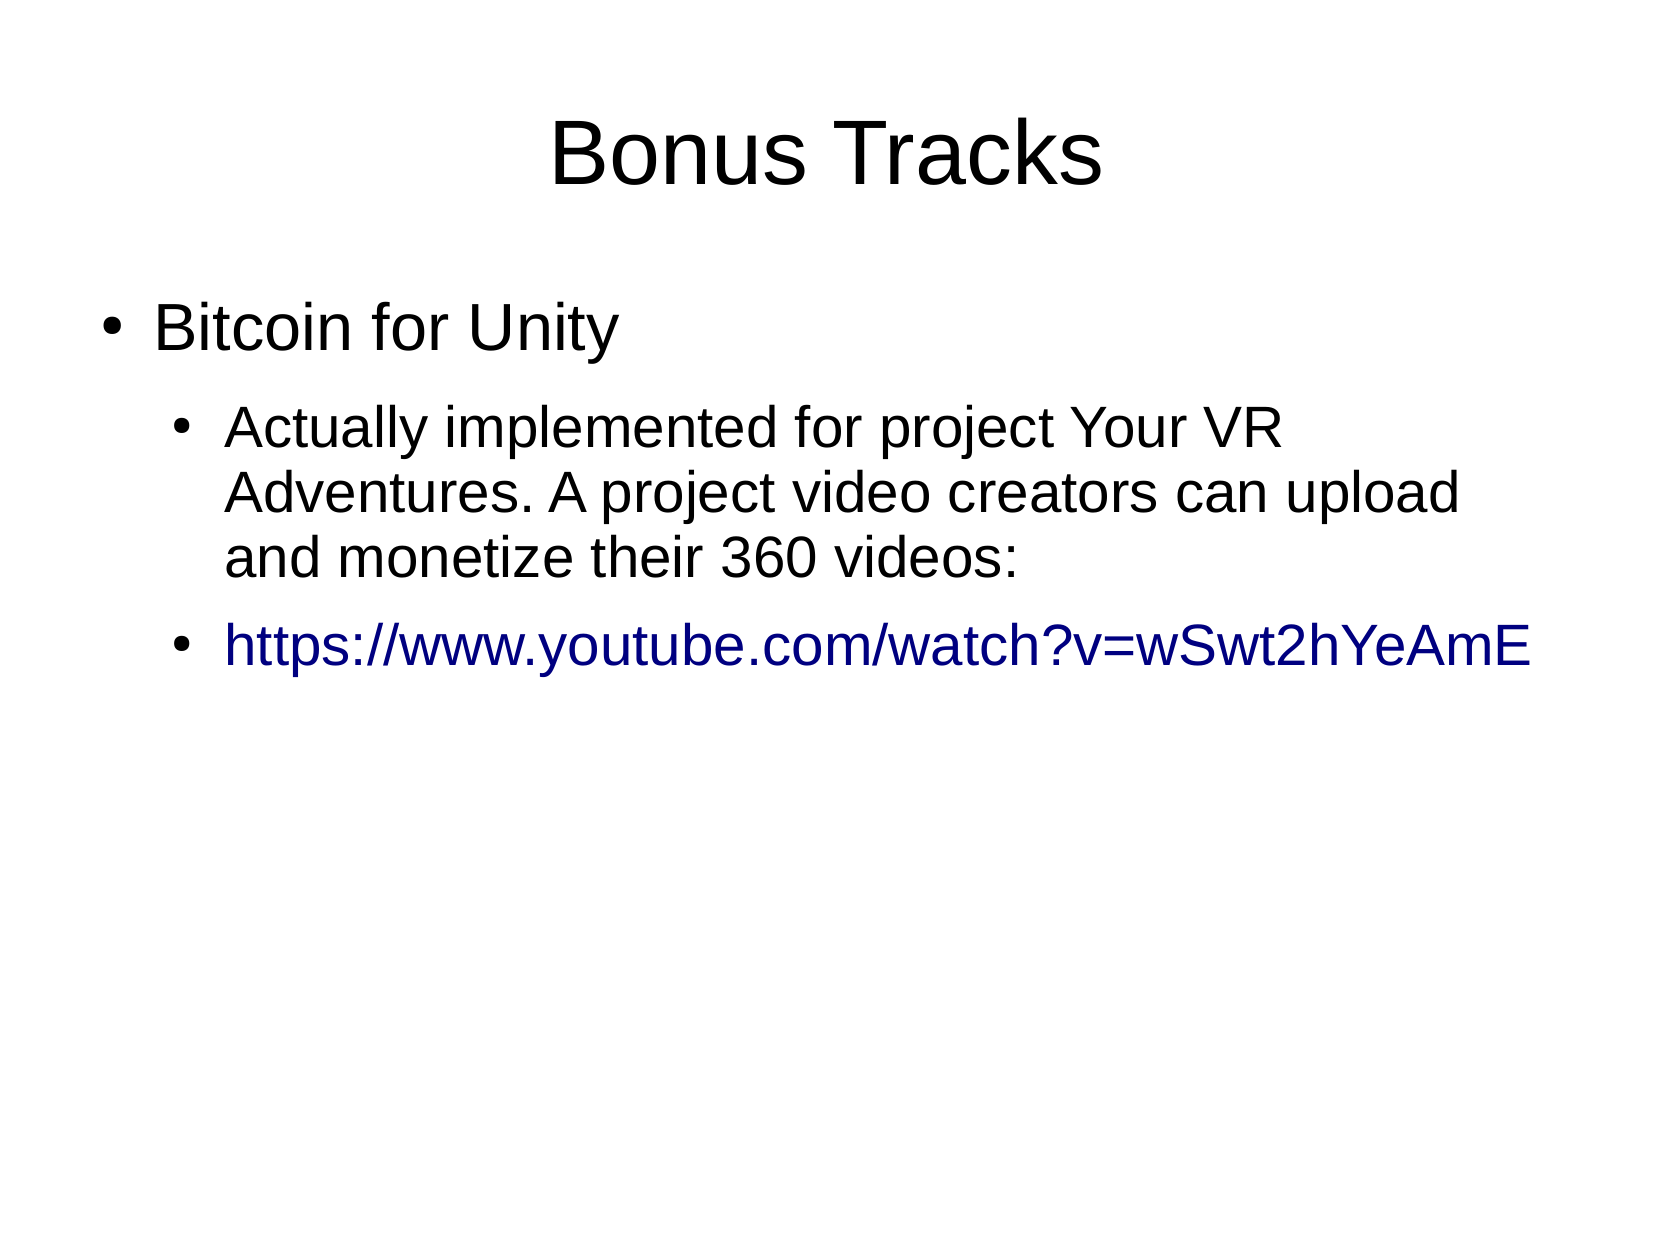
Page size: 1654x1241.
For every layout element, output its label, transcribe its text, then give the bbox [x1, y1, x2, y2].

list Bitcoin for Unity Actually implemented for project Your VR Adventures. A project video creators can upload and monetize their 360 videos: https://www.youtube.com/watch?v=wSwt2hYeAmE [82, 290, 1571, 1010]
title Bonus Tracks [82, 49, 1571, 257]
